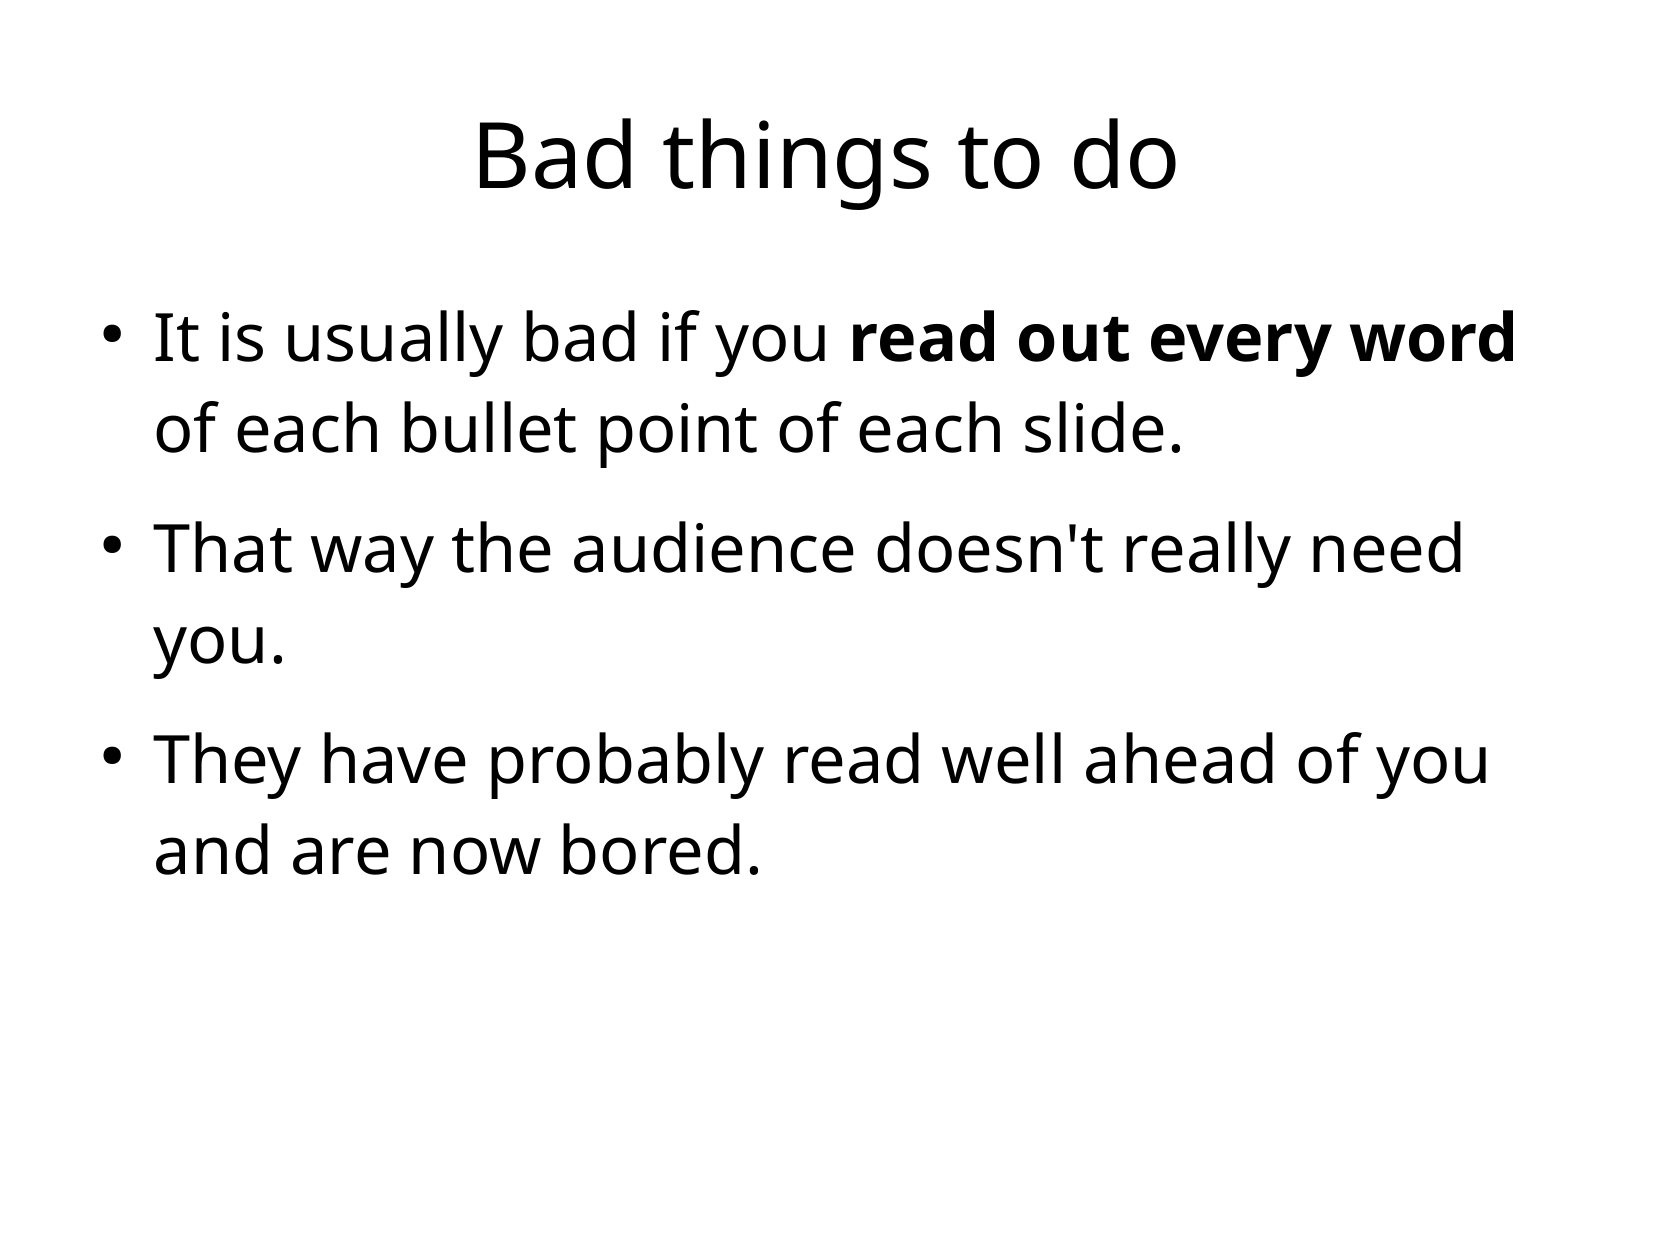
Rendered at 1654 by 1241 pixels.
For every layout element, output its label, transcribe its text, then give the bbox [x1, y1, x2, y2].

title Bad things to do [82, 56, 1571, 250]
list It is usually bad if you read out every word of each bullet point of each slide. That way the audience doesn't really need you. They have probably read well ahead of you and are now bored. [82, 290, 1571, 1109]
